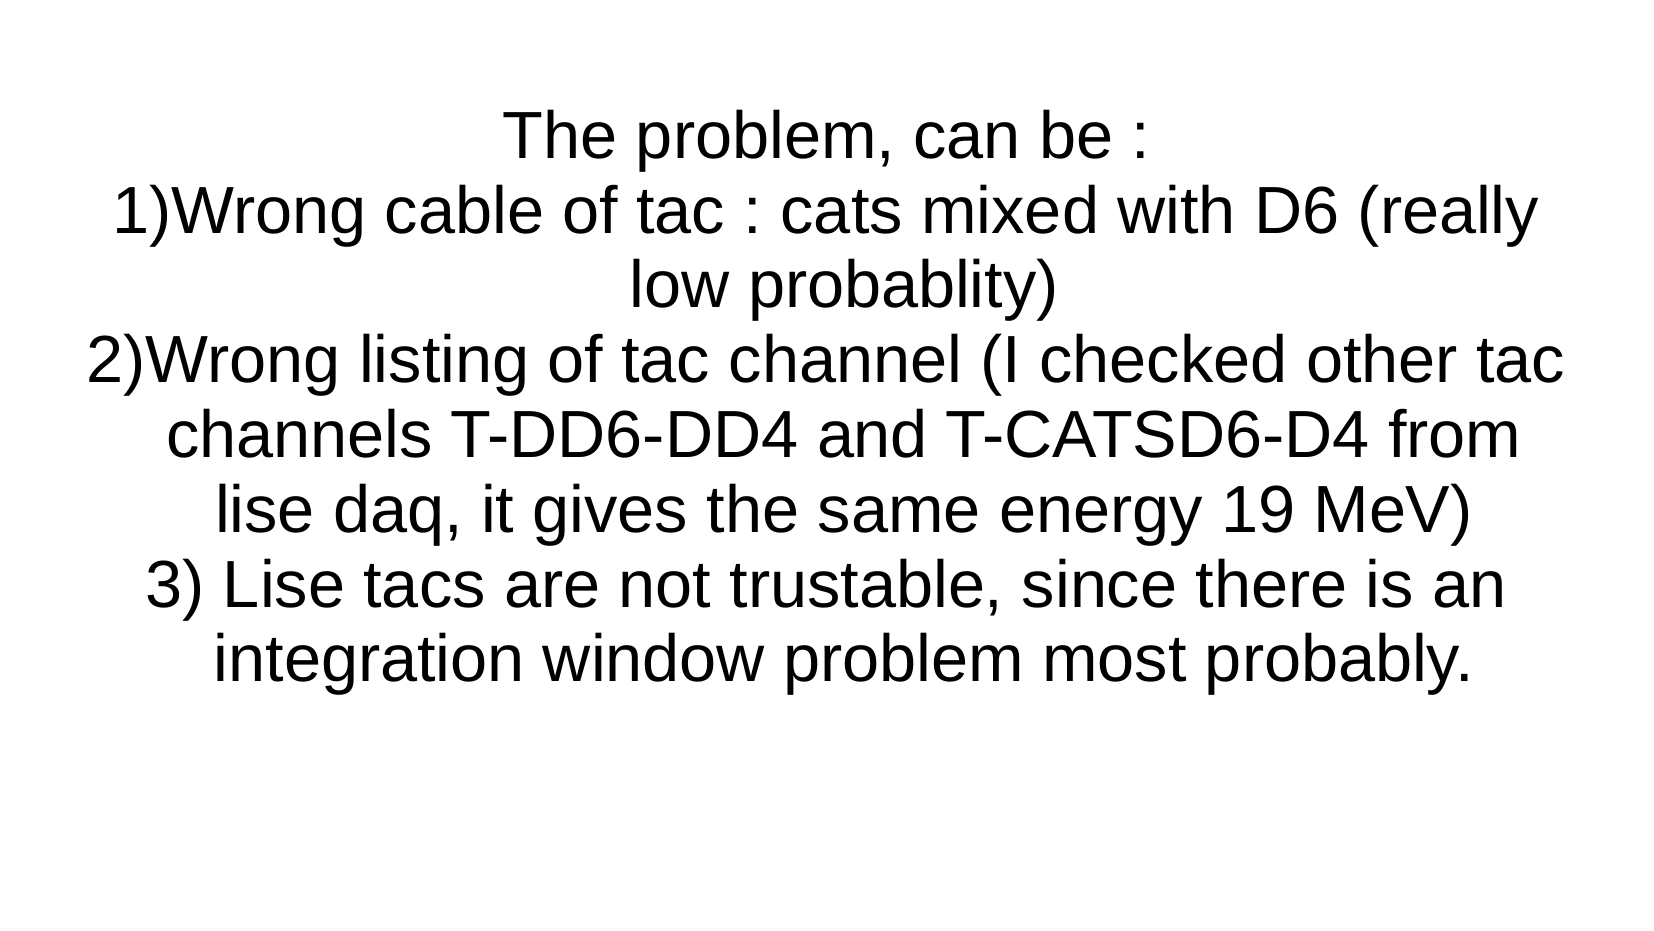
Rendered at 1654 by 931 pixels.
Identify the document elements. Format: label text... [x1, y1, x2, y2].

subtitle The problem, can be : Wrong cable of tac : cats mixed with D6 (really low probablity) Wrong listing of tac channel (I checked other tac channels T-DD6-DD4 and T-CATSD6-D4 from lise daq, it gives the same energy 19 MeV) Lise tacs are not trustable, since there is an integration window problem most probably. [82, 37, 1571, 757]
